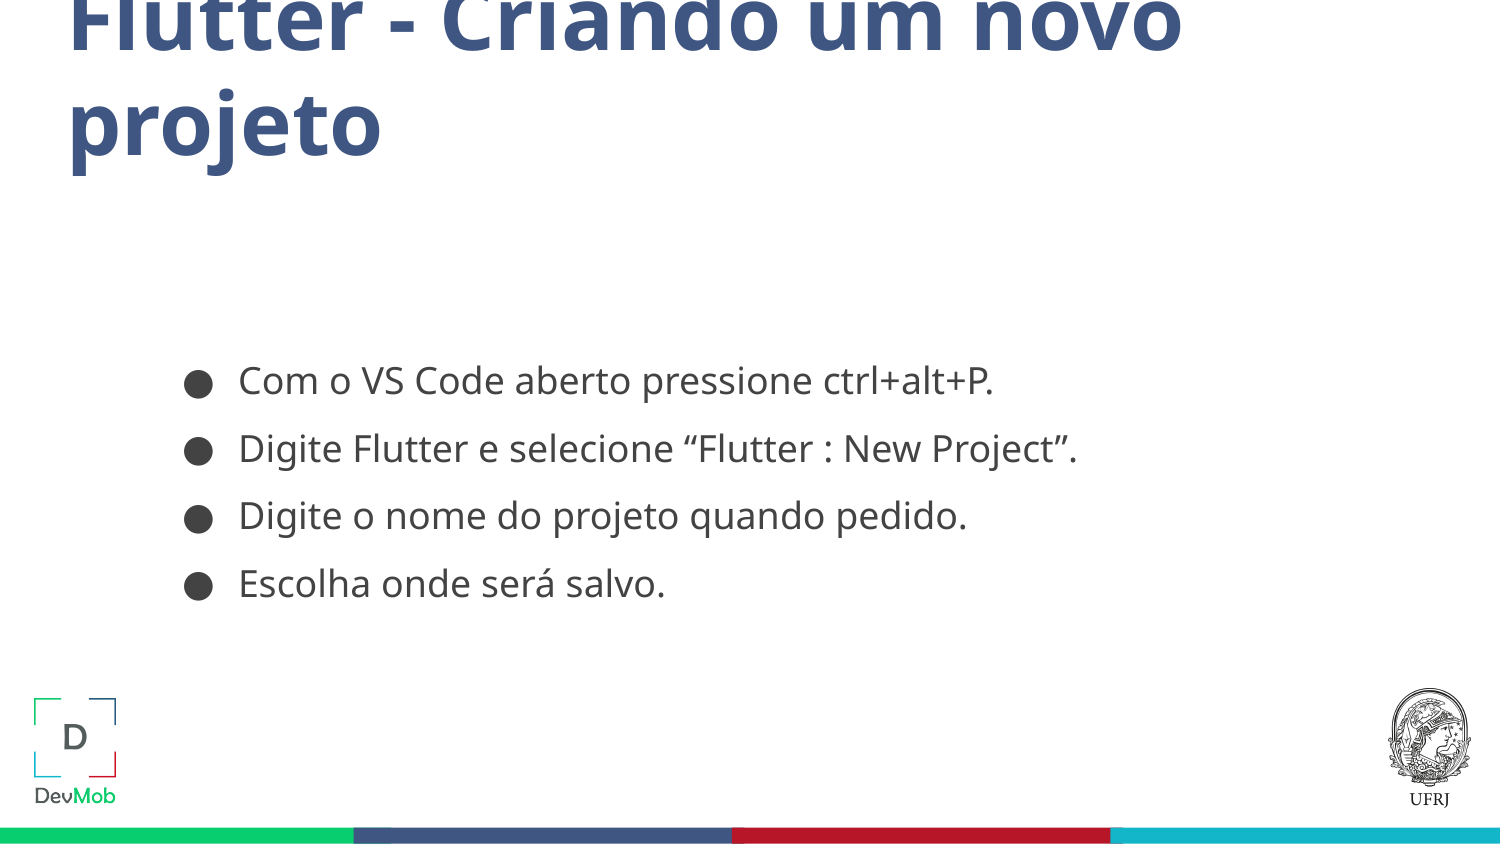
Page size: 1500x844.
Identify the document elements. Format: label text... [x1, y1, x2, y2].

picture [1388, 688, 1471, 808]
picture [34, 698, 116, 808]
title Flutter - Criando um novo projeto [51, 51, 1449, 189]
list Com o VS Code aberto pressione ctrl+alt+P. Digite Flutter e selecione “Flutter : New Project”. Digite o nome do projeto quando pedido. Escolha onde será salvo. [148, 188, 1336, 752]
